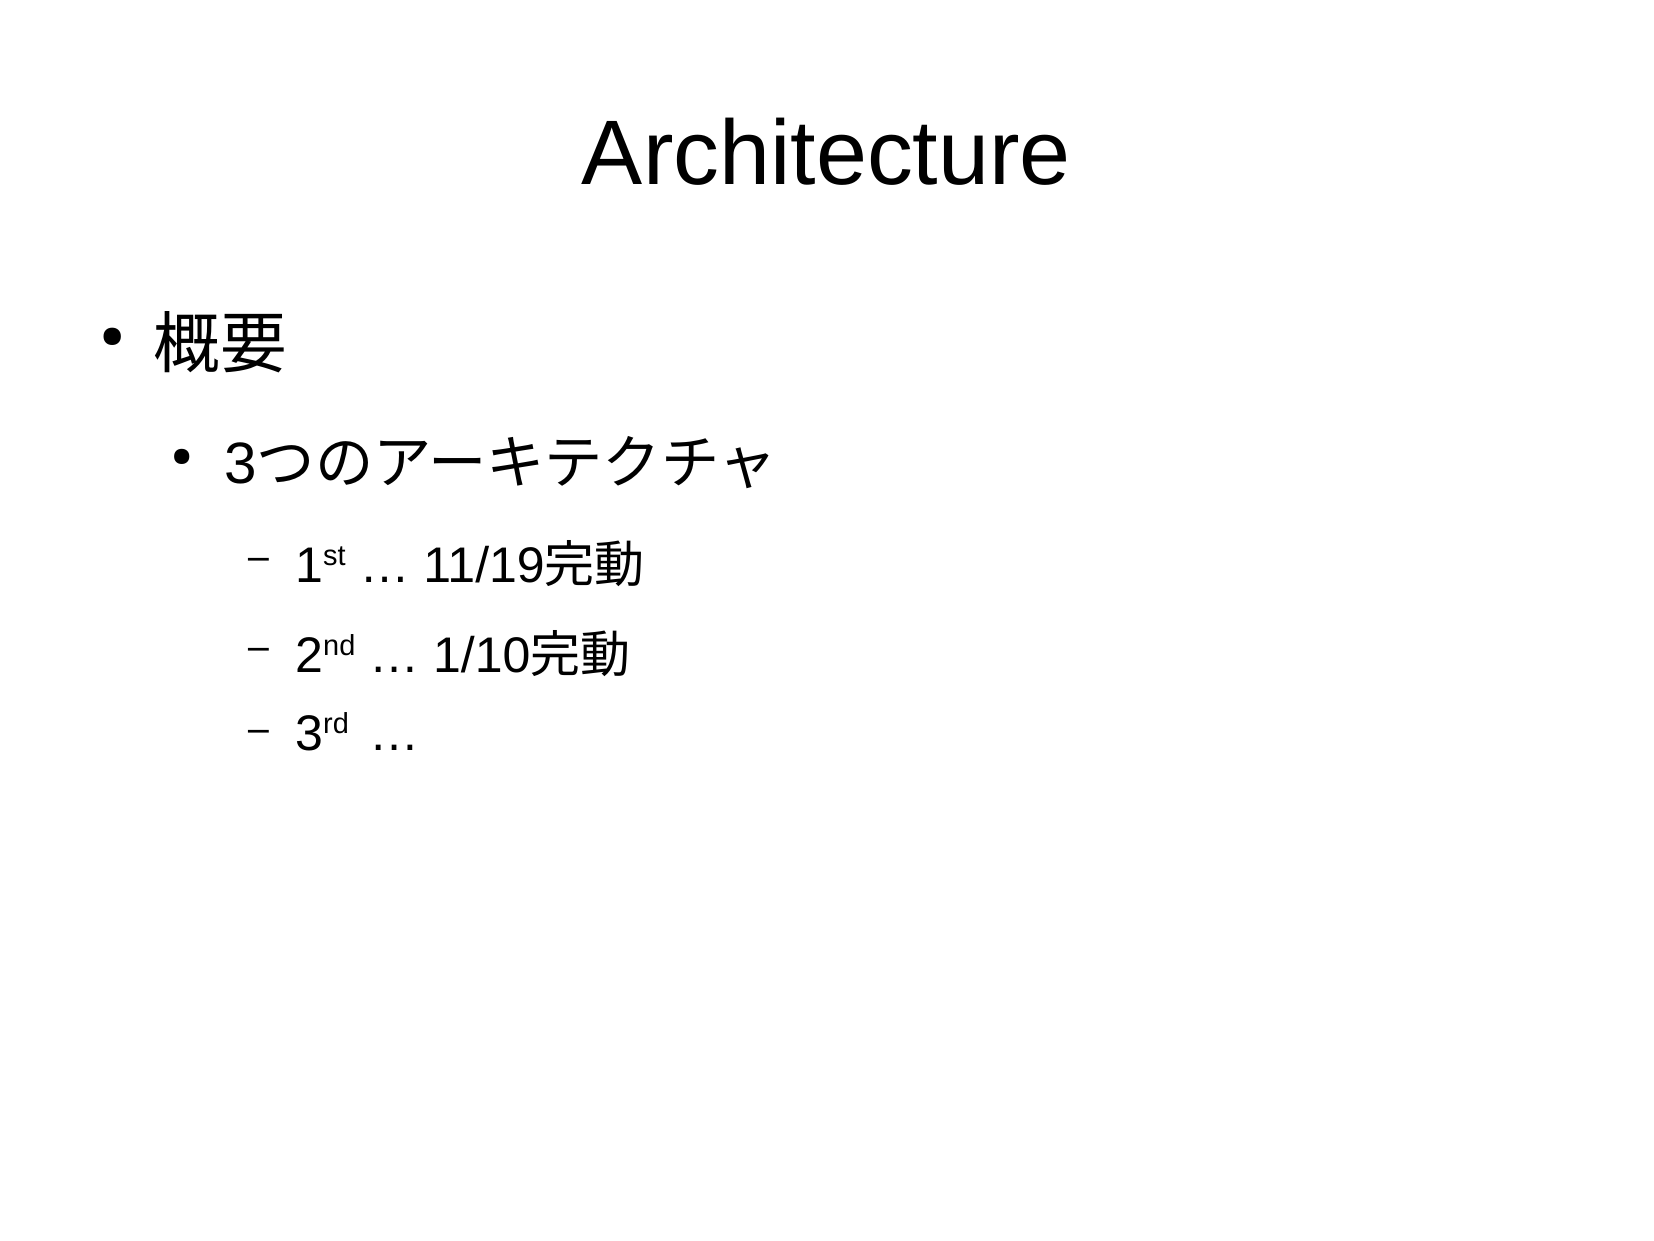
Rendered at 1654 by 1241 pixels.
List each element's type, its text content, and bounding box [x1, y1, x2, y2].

title Architecture [82, 49, 1571, 257]
list 概要 3つのアーキテクチャ 1st … 11/19完動 2nd … 1/10完動 3rd … [82, 290, 1571, 1109]
